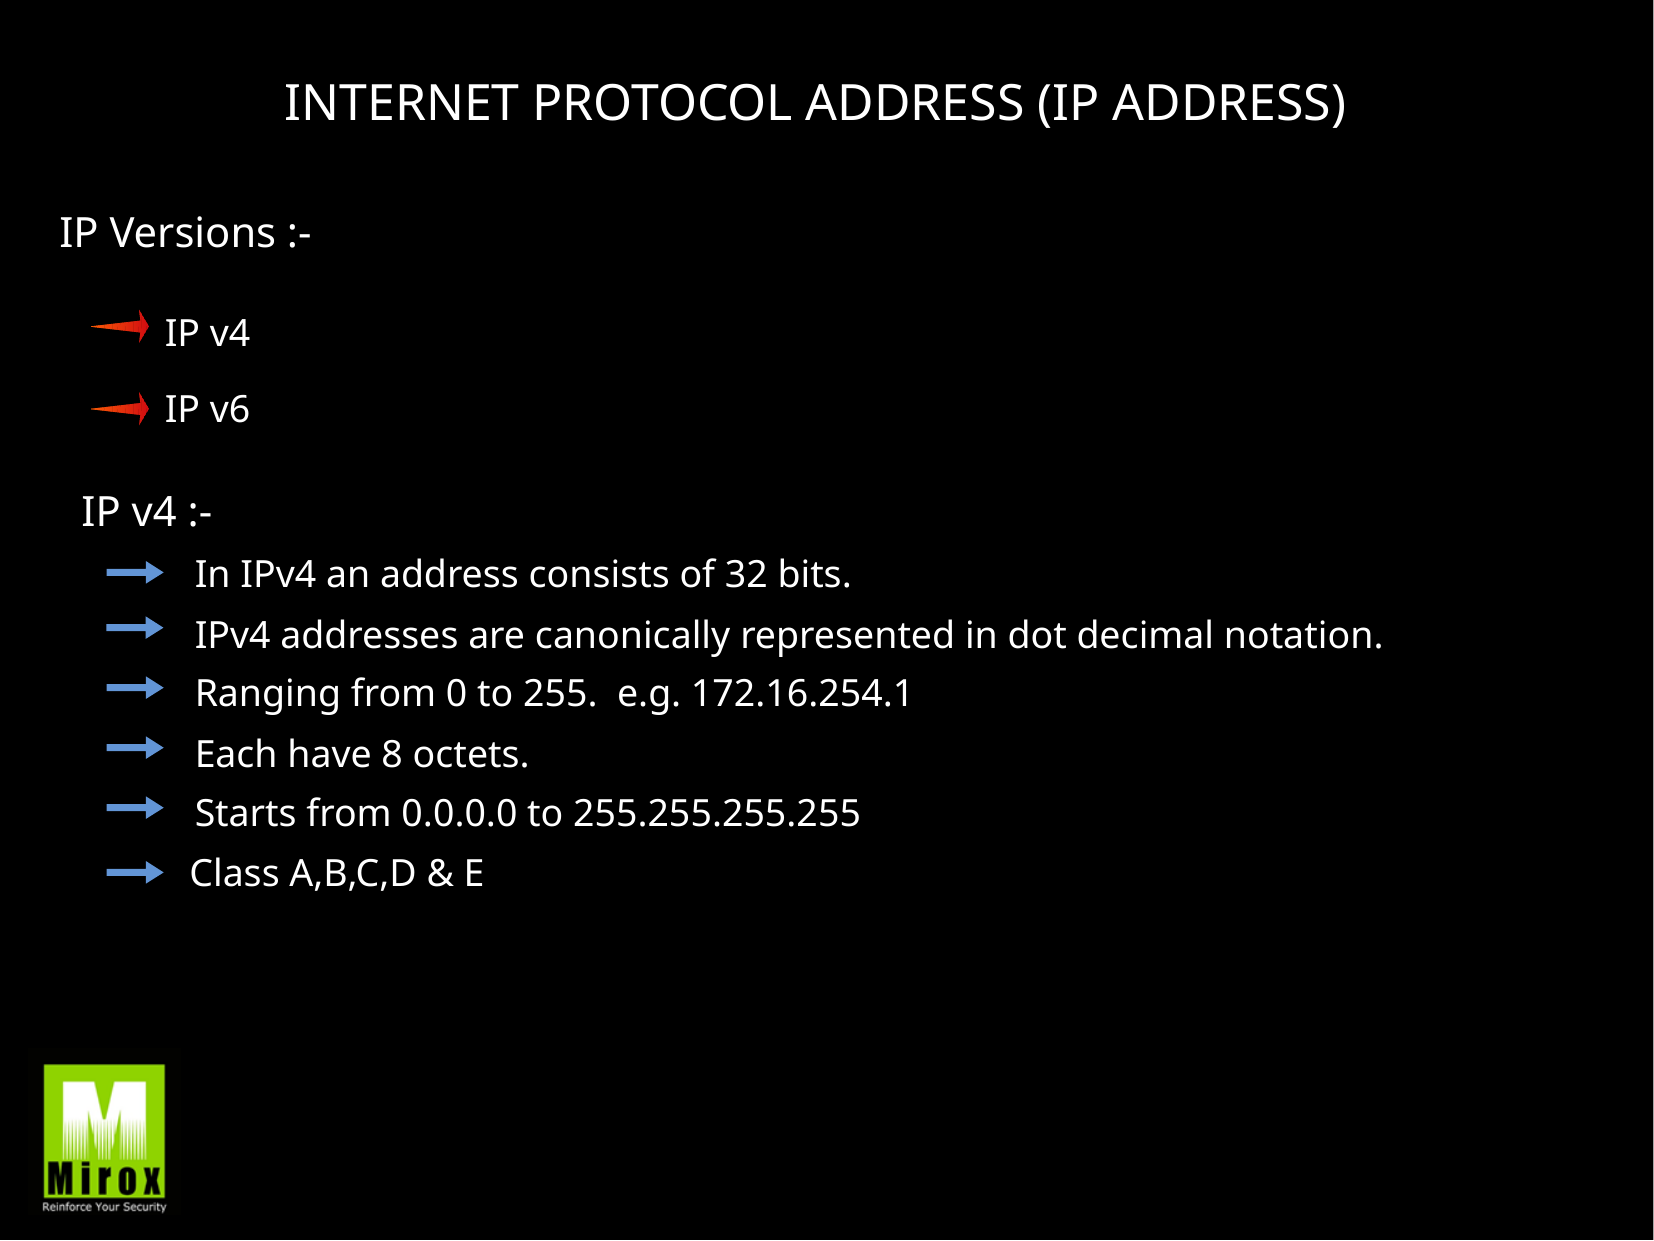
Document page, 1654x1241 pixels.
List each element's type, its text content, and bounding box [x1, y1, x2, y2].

text_box In IPv4 an address consists of 32 bits. [180, 540, 951, 600]
picture [105, 559, 166, 586]
picture [28, 1048, 181, 1216]
text_box Ranging from 0 to 255. e.g. 172.16.254.1 [180, 659, 1051, 721]
picture [105, 735, 166, 761]
text_box IP v4 [150, 299, 301, 402]
text_box IP Versions :- [44, 195, 356, 262]
picture [105, 795, 166, 821]
text_box IP v6 [150, 375, 272, 436]
text_box IPv4 addresses are canonically represented in dot decimal notation. [180, 600, 1561, 703]
picture [105, 675, 166, 701]
text_box Class A,B,C,D & E [174, 839, 946, 901]
picture [90, 390, 151, 428]
picture [104, 615, 166, 641]
text_box Each have 8 octets. [180, 720, 951, 779]
text_box IP v4 :- [66, 473, 316, 586]
picture [90, 307, 151, 346]
text_box INTERNET PROTOCOL ADDRESS (IP ADDRESS) [270, 60, 1654, 192]
text_box Starts from 0.0.0.0 to 255.255.255.255 [180, 779, 951, 841]
picture [105, 859, 166, 886]
